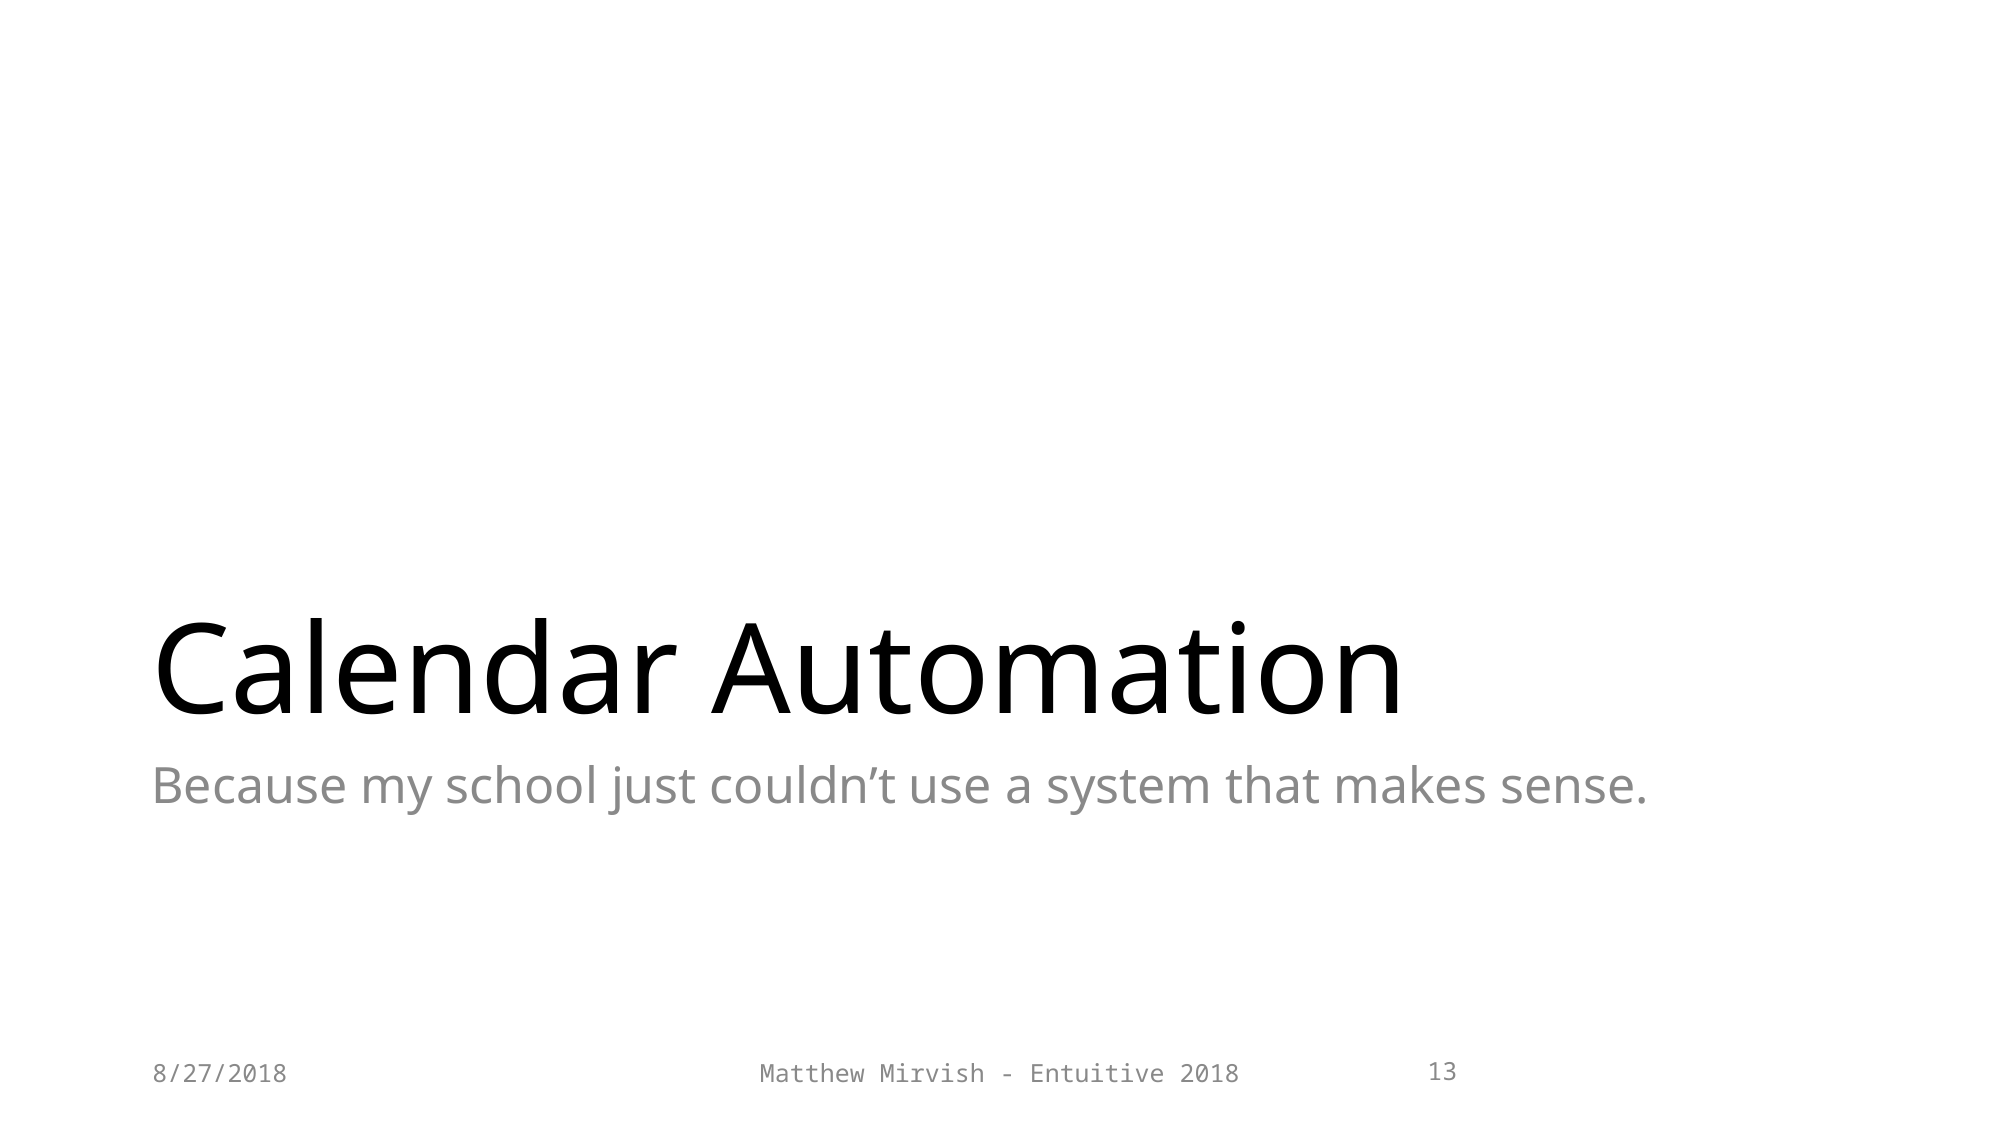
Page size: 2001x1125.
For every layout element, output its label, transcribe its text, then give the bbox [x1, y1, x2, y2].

list Because my school just couldn’t use a system that makes sense. [136, 752, 1862, 999]
text_box Matthew Mirvish - Entuitive 2018 [662, 1042, 1338, 1103]
title Calendar Automation [136, 280, 1862, 749]
text_box 8/27/2018 [137, 1042, 588, 1103]
text_box 13 [1412, 1042, 1863, 1103]
